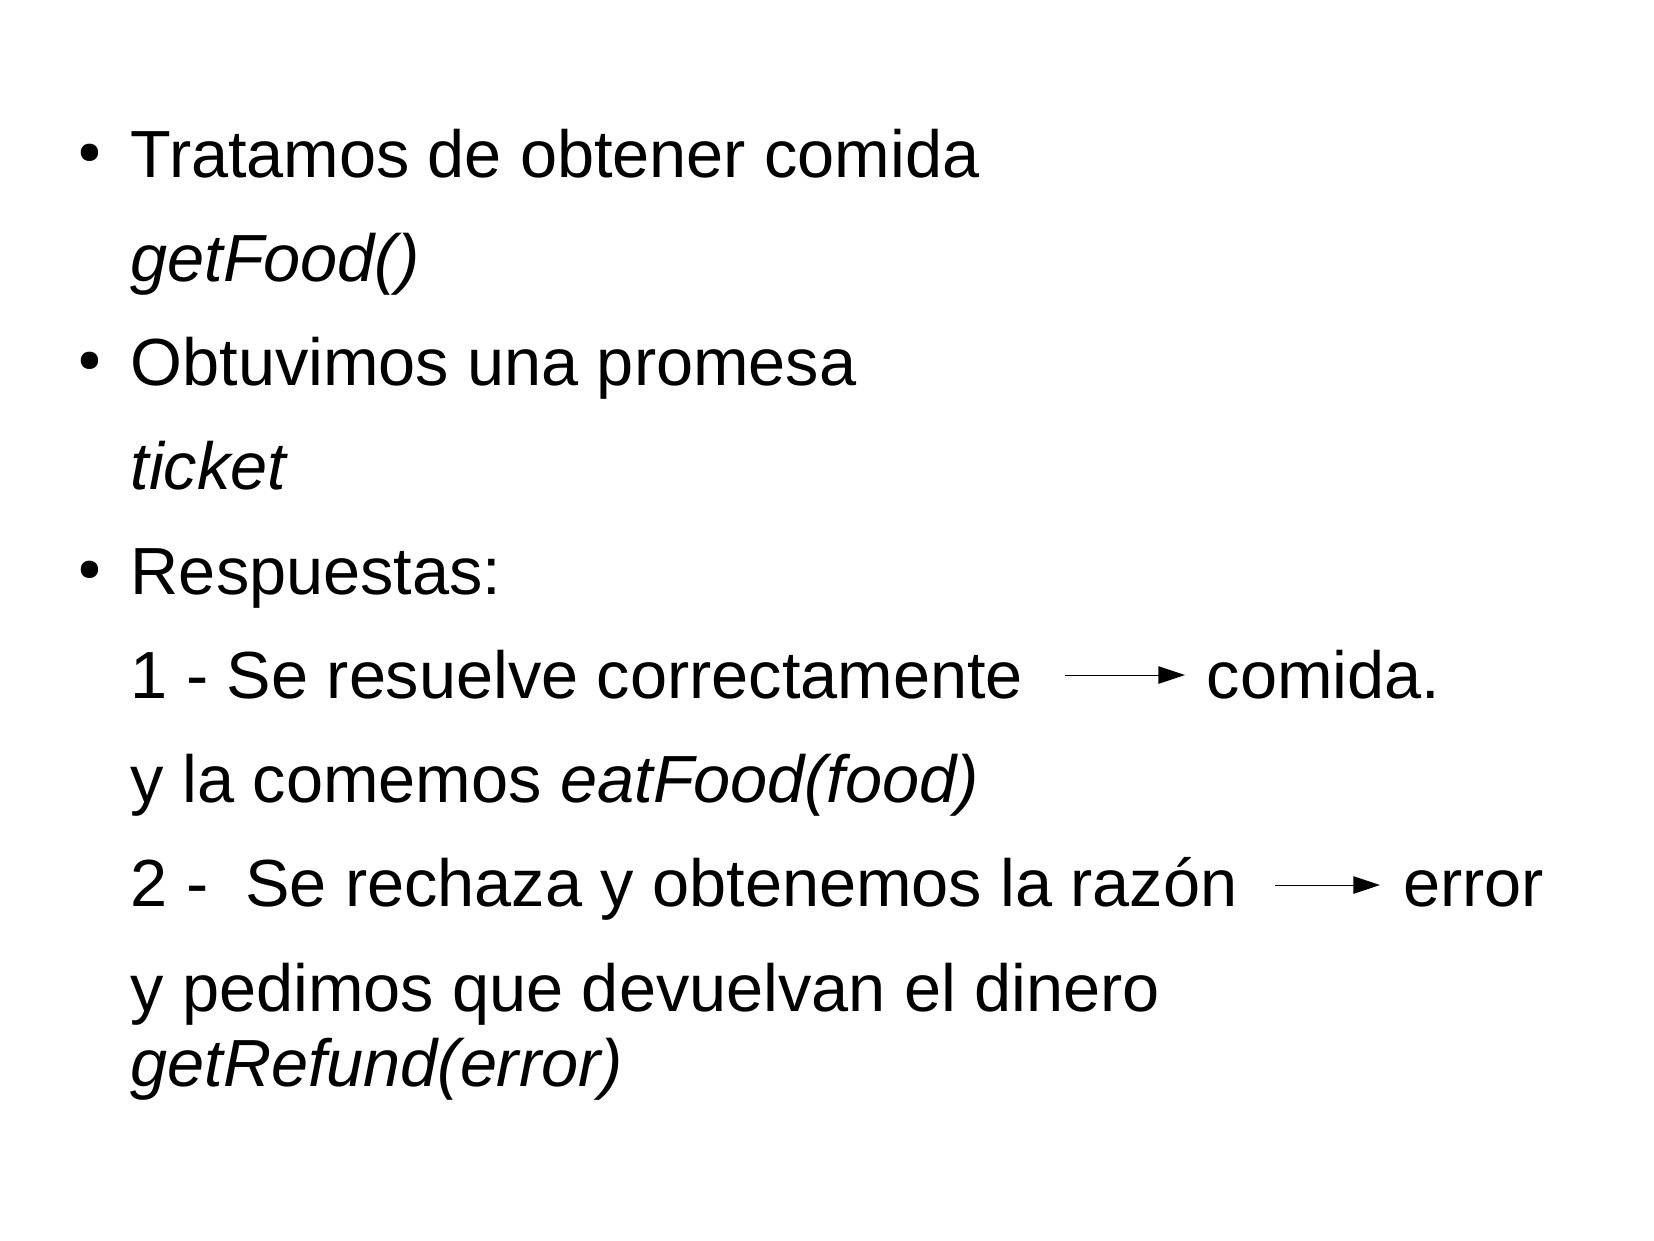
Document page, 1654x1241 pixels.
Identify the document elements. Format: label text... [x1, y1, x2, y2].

list Tratamos de obtener comida getFood() Obtuvimos una promesa ticket Respuestas: 1 - Se resuelve correctamente comida. y la comemos eatFood(food) 2 - Se rechaza y obtenemos la razón error y pedimos que devuelvan el dinero getRefund(error) [60, 116, 1549, 1098]
